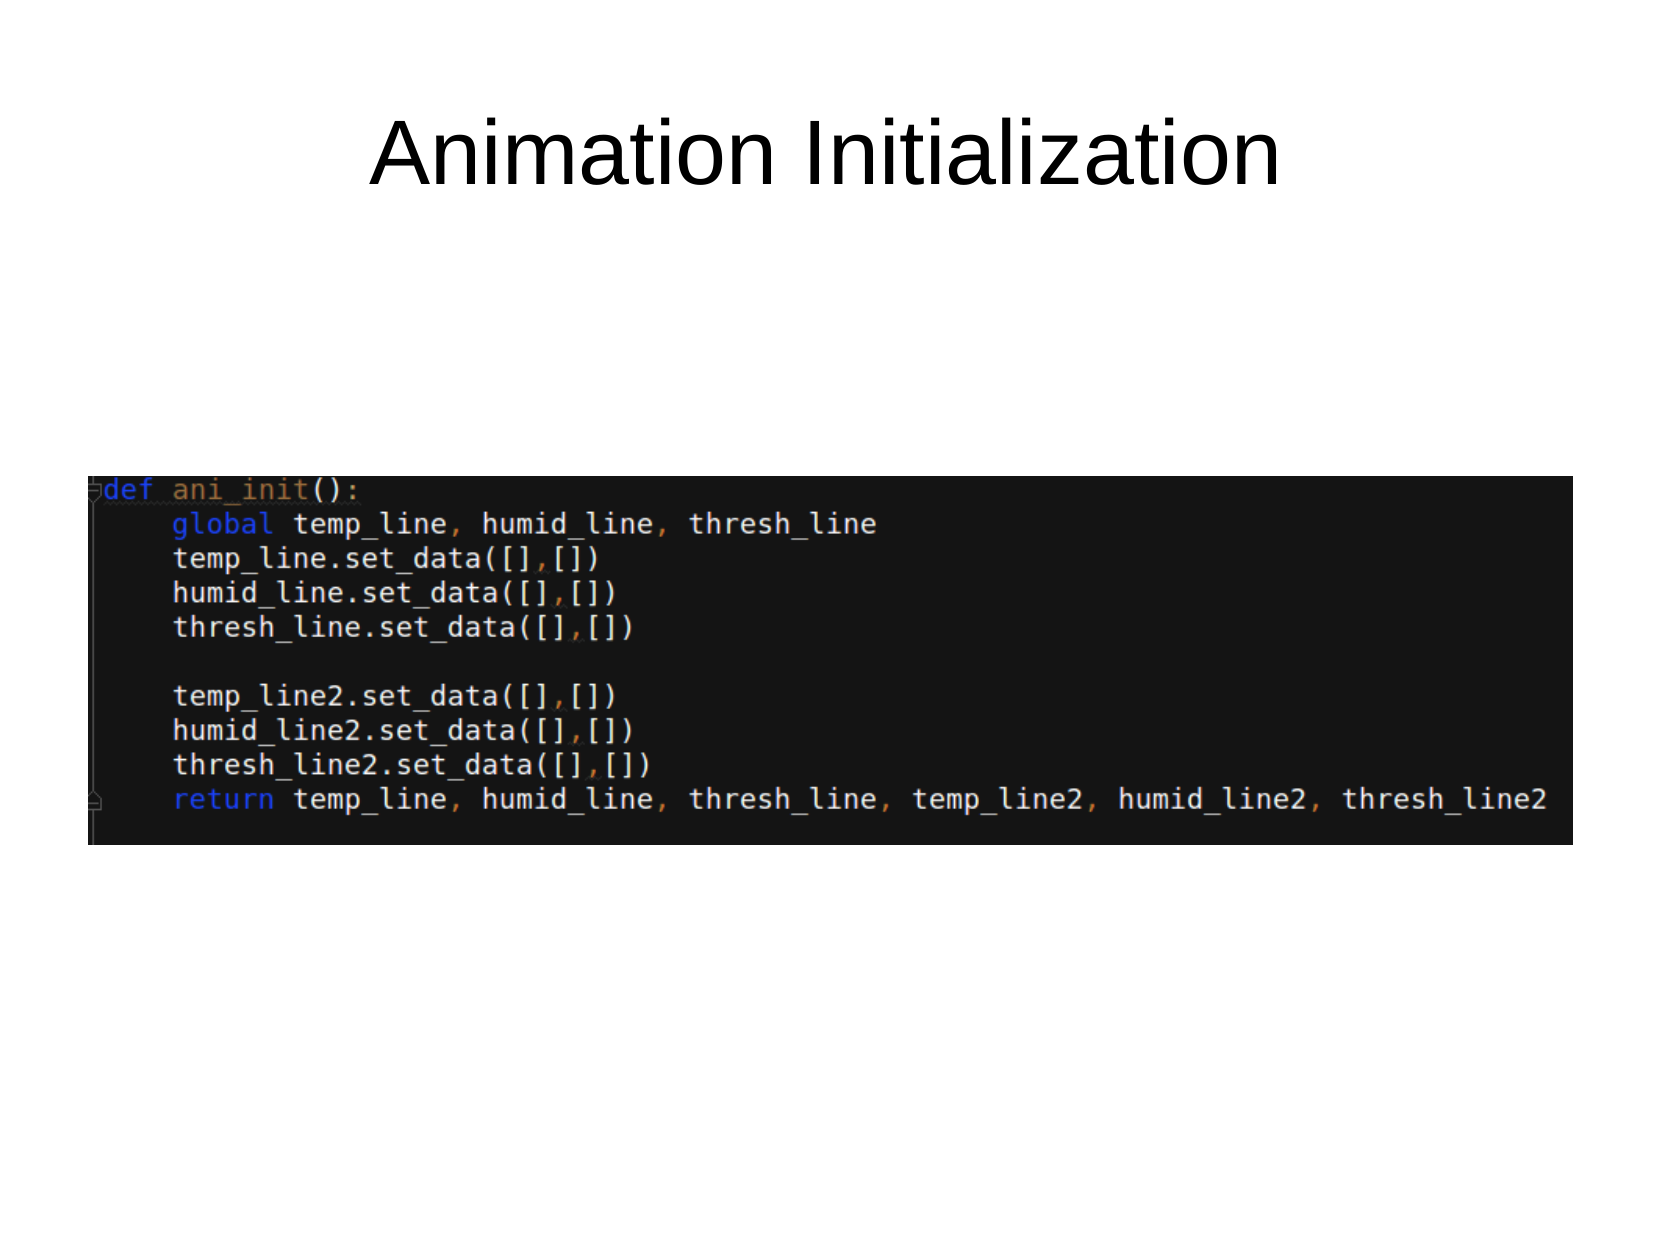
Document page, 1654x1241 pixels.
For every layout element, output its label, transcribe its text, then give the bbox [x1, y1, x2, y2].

picture [88, 476, 1573, 845]
title Animation Initialization [82, 49, 1571, 257]
